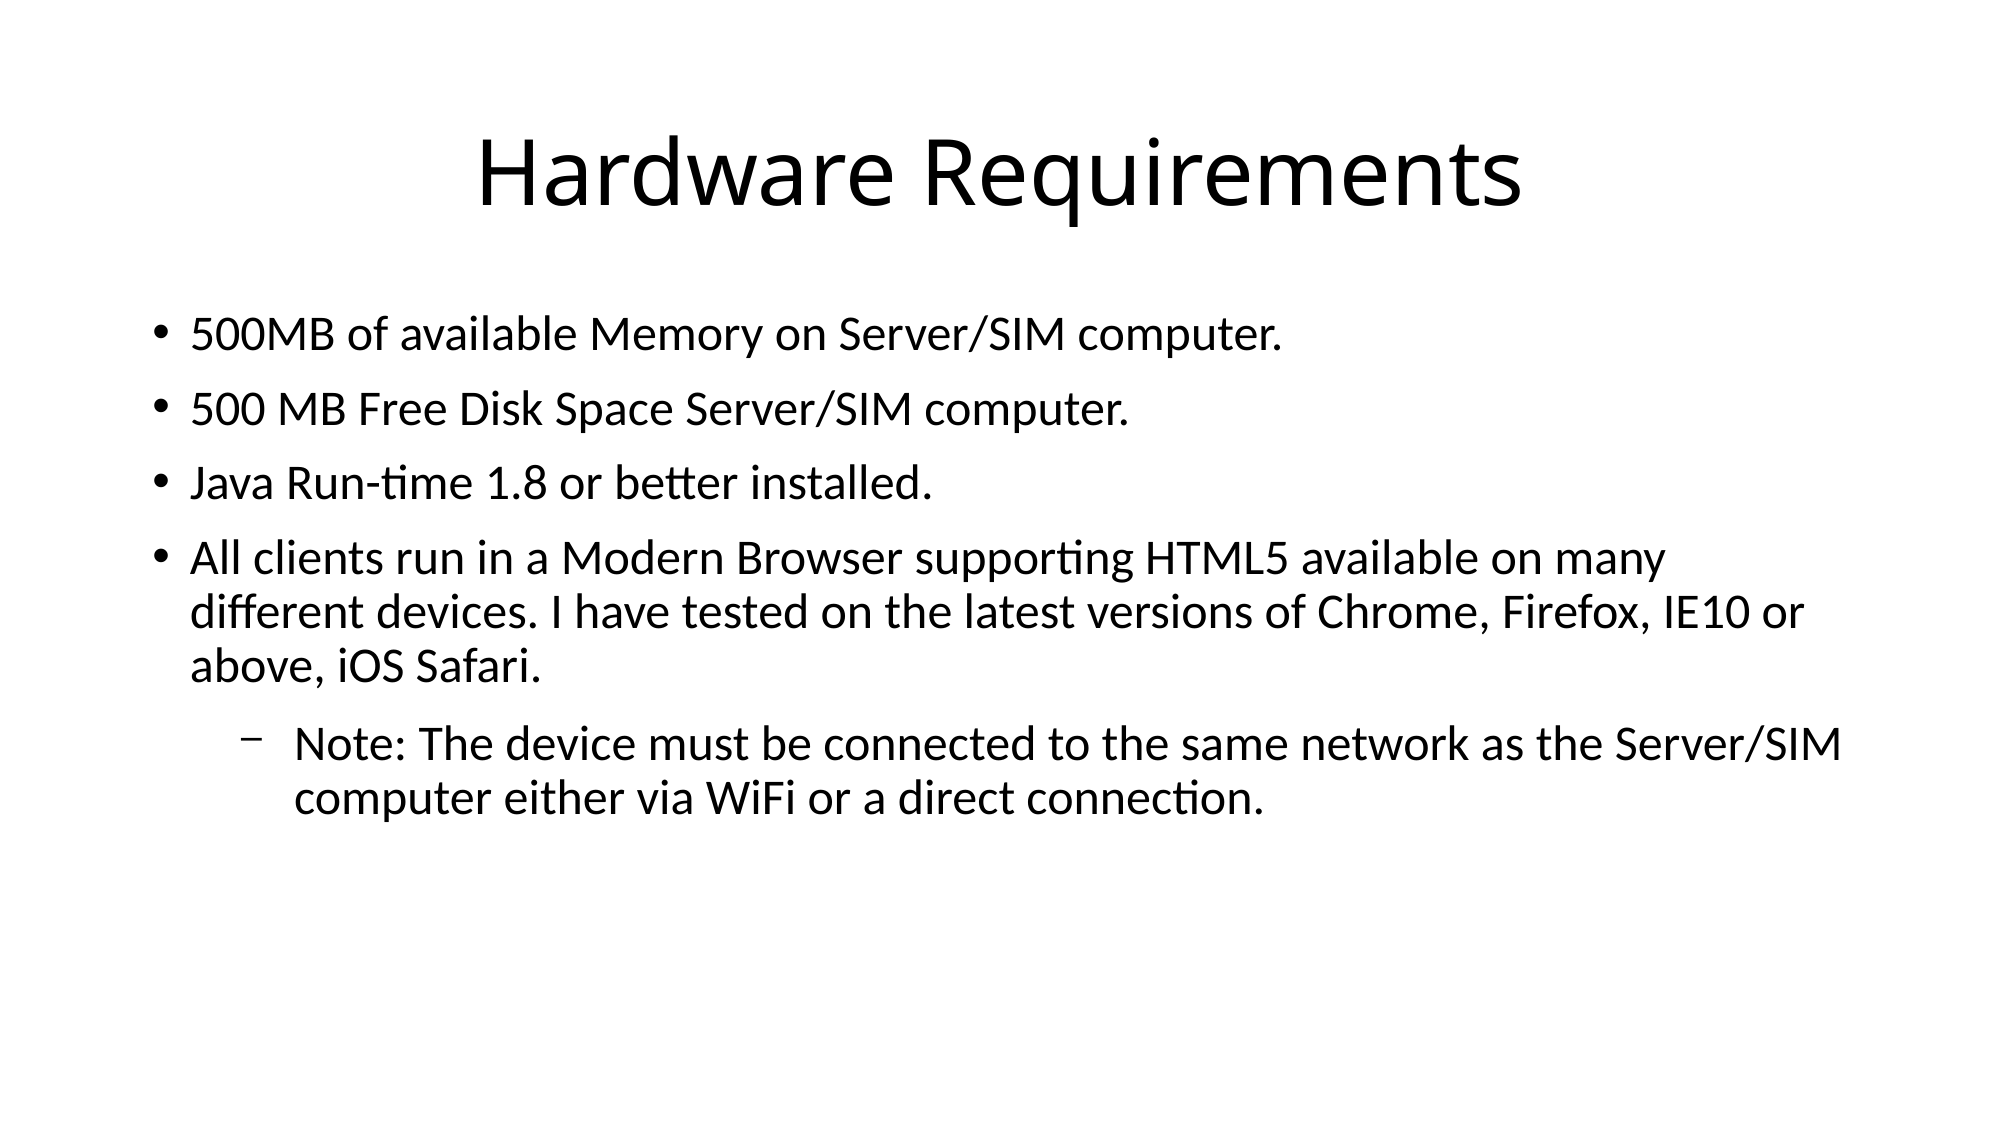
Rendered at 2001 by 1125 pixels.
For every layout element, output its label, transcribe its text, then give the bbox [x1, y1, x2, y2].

title Hardware Requirements [137, 59, 1863, 278]
list 500MB of available Memory on Server/SIM computer. 500 MB Free Disk Space Server/SIM computer. Java Run-time 1.8 or better installed. All clients run in a Modern Browser supporting HTML5 available on many different devices. I have tested on the latest versions of Chrome, Firefox, IE10 or above, iOS Safari. Note: The device must be connected to the same network as the Server/SIM computer either via WiFi or a direct connection. [137, 299, 1863, 1014]
